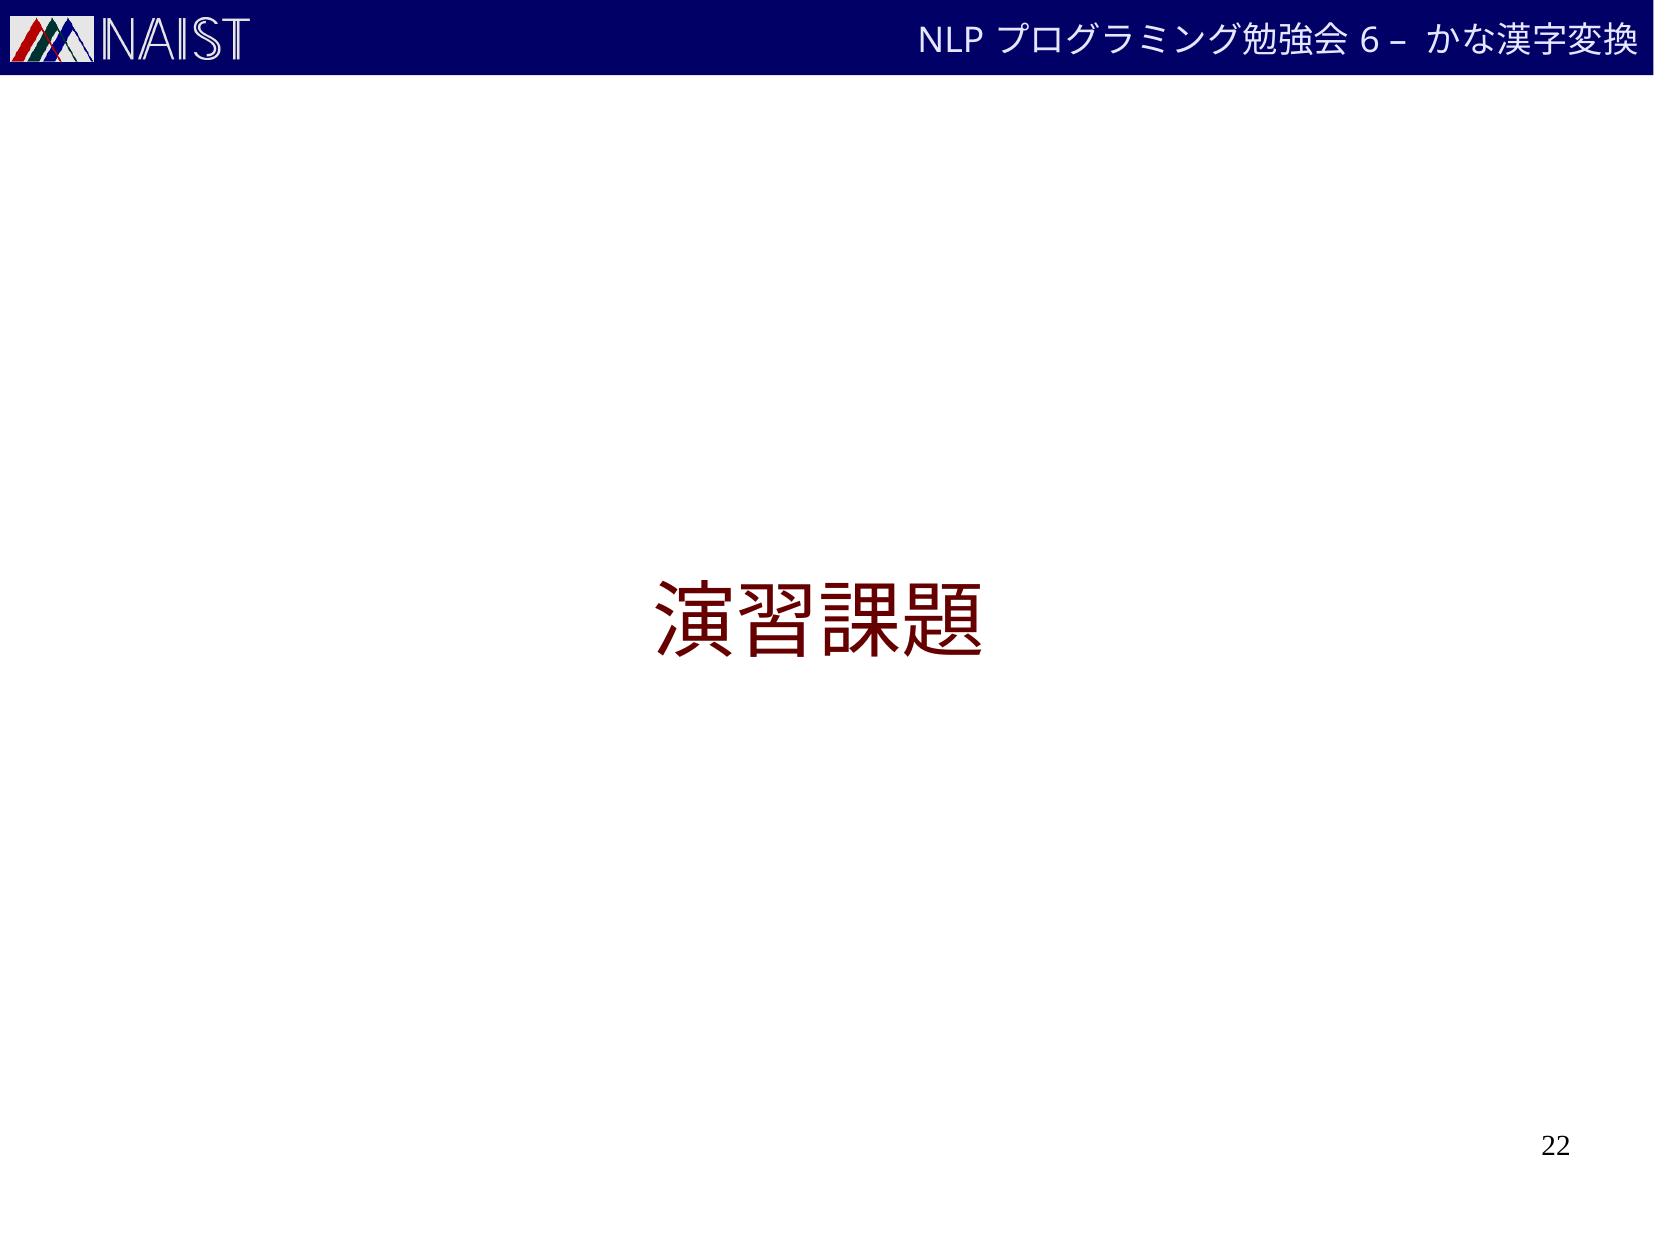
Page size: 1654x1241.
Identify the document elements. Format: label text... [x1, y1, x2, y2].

title 演習課題 [75, 518, 1564, 710]
picture [102, 17, 251, 60]
picture [10, 16, 94, 62]
